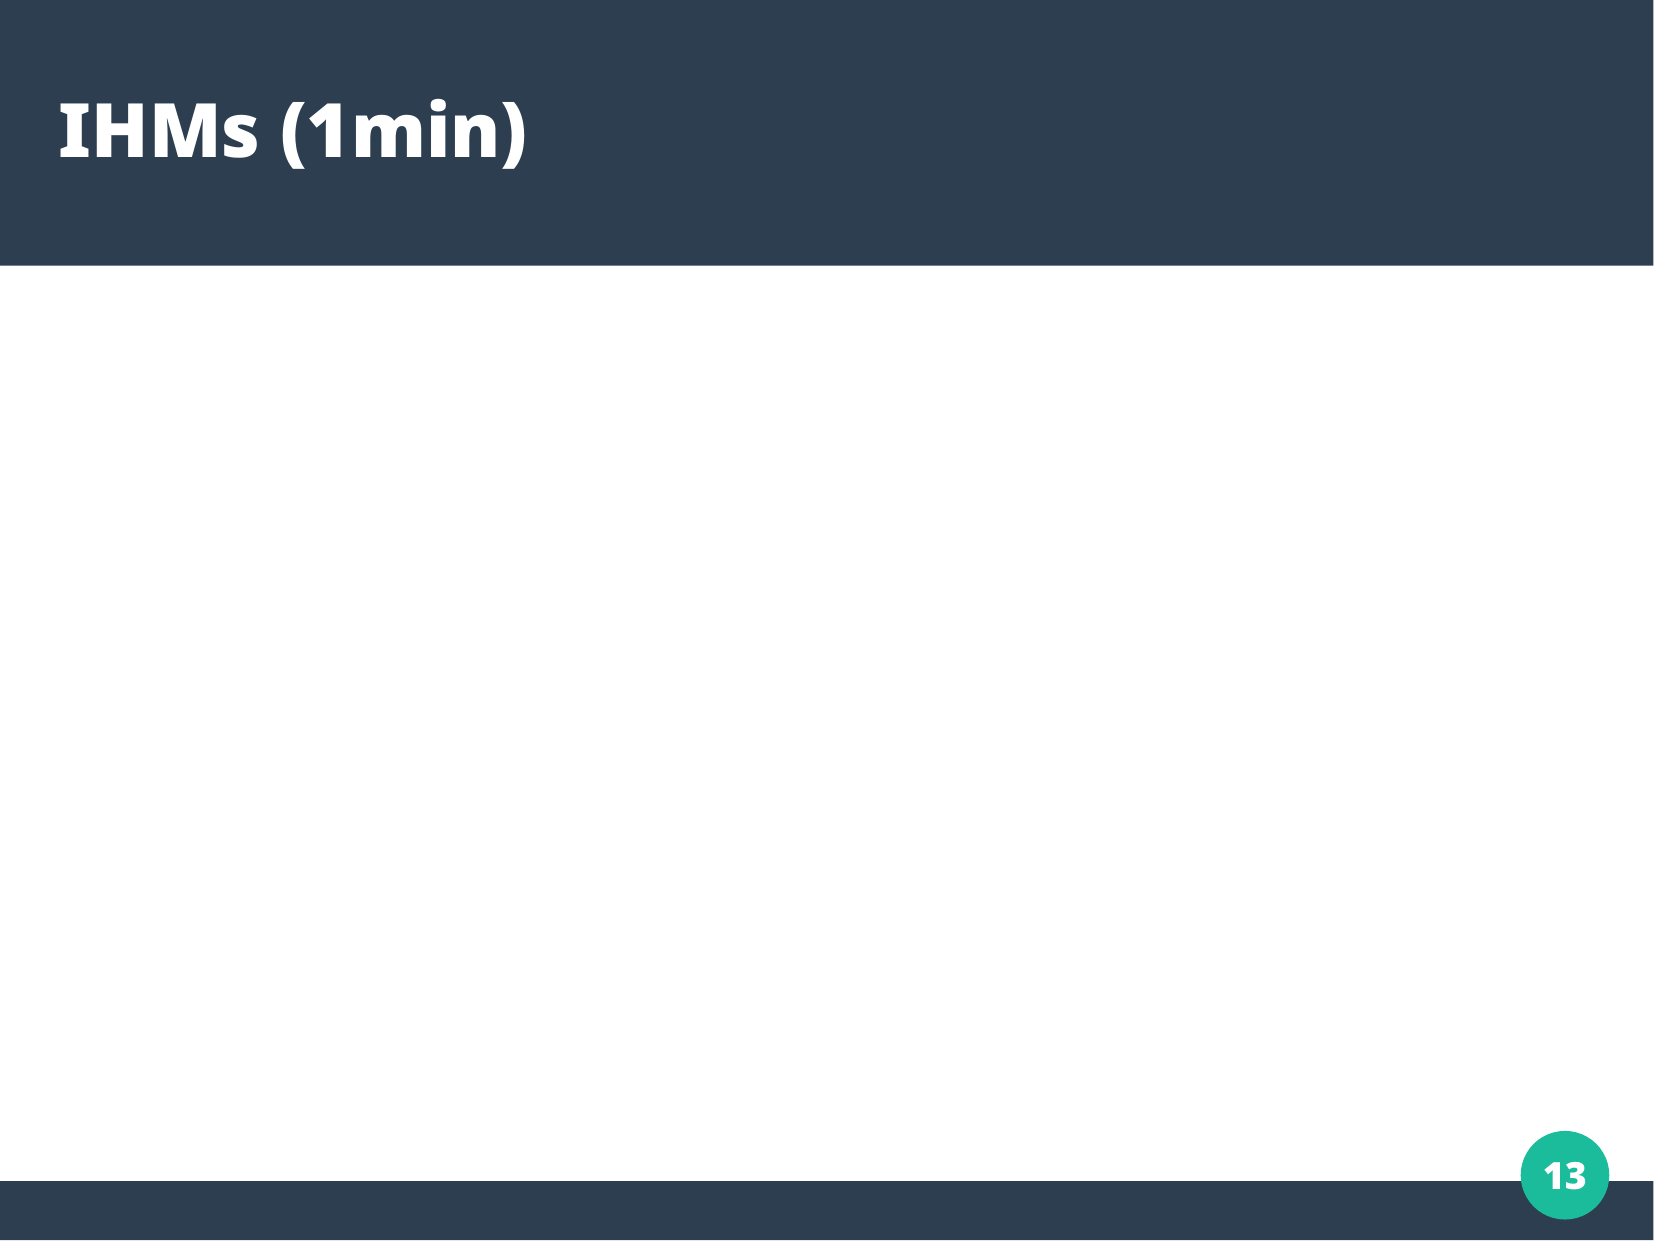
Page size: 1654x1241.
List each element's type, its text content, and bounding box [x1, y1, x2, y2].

title IHMs (1min) [59, 49, 1595, 207]
